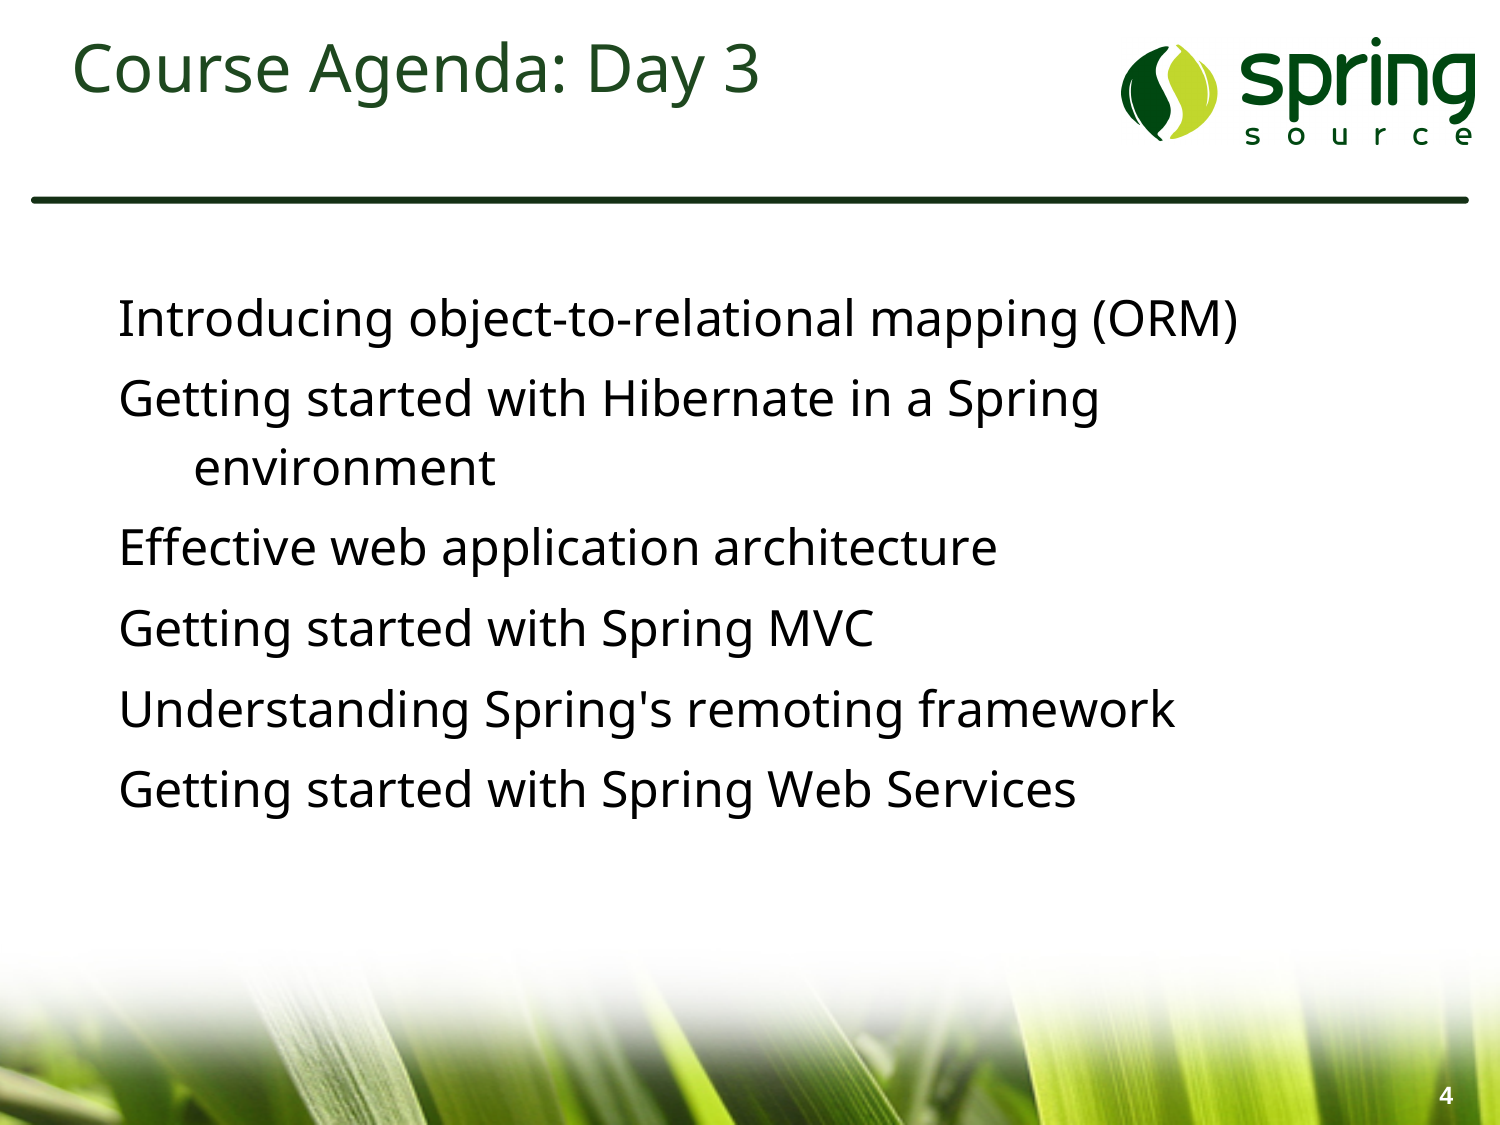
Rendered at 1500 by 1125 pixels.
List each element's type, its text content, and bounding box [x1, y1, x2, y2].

picture [1121, 37, 1475, 145]
picture [0, 944, 1500, 1125]
title Course Agenda: Day 3 [56, 13, 1089, 176]
list Introducing object-to-relational mapping (ORM) Getting started with Hibernate in a Spring environment Effective web application architecture Getting started with Spring MVC Understanding Spring's remoting framework Getting started with Spring Web Services [103, 275, 1394, 938]
